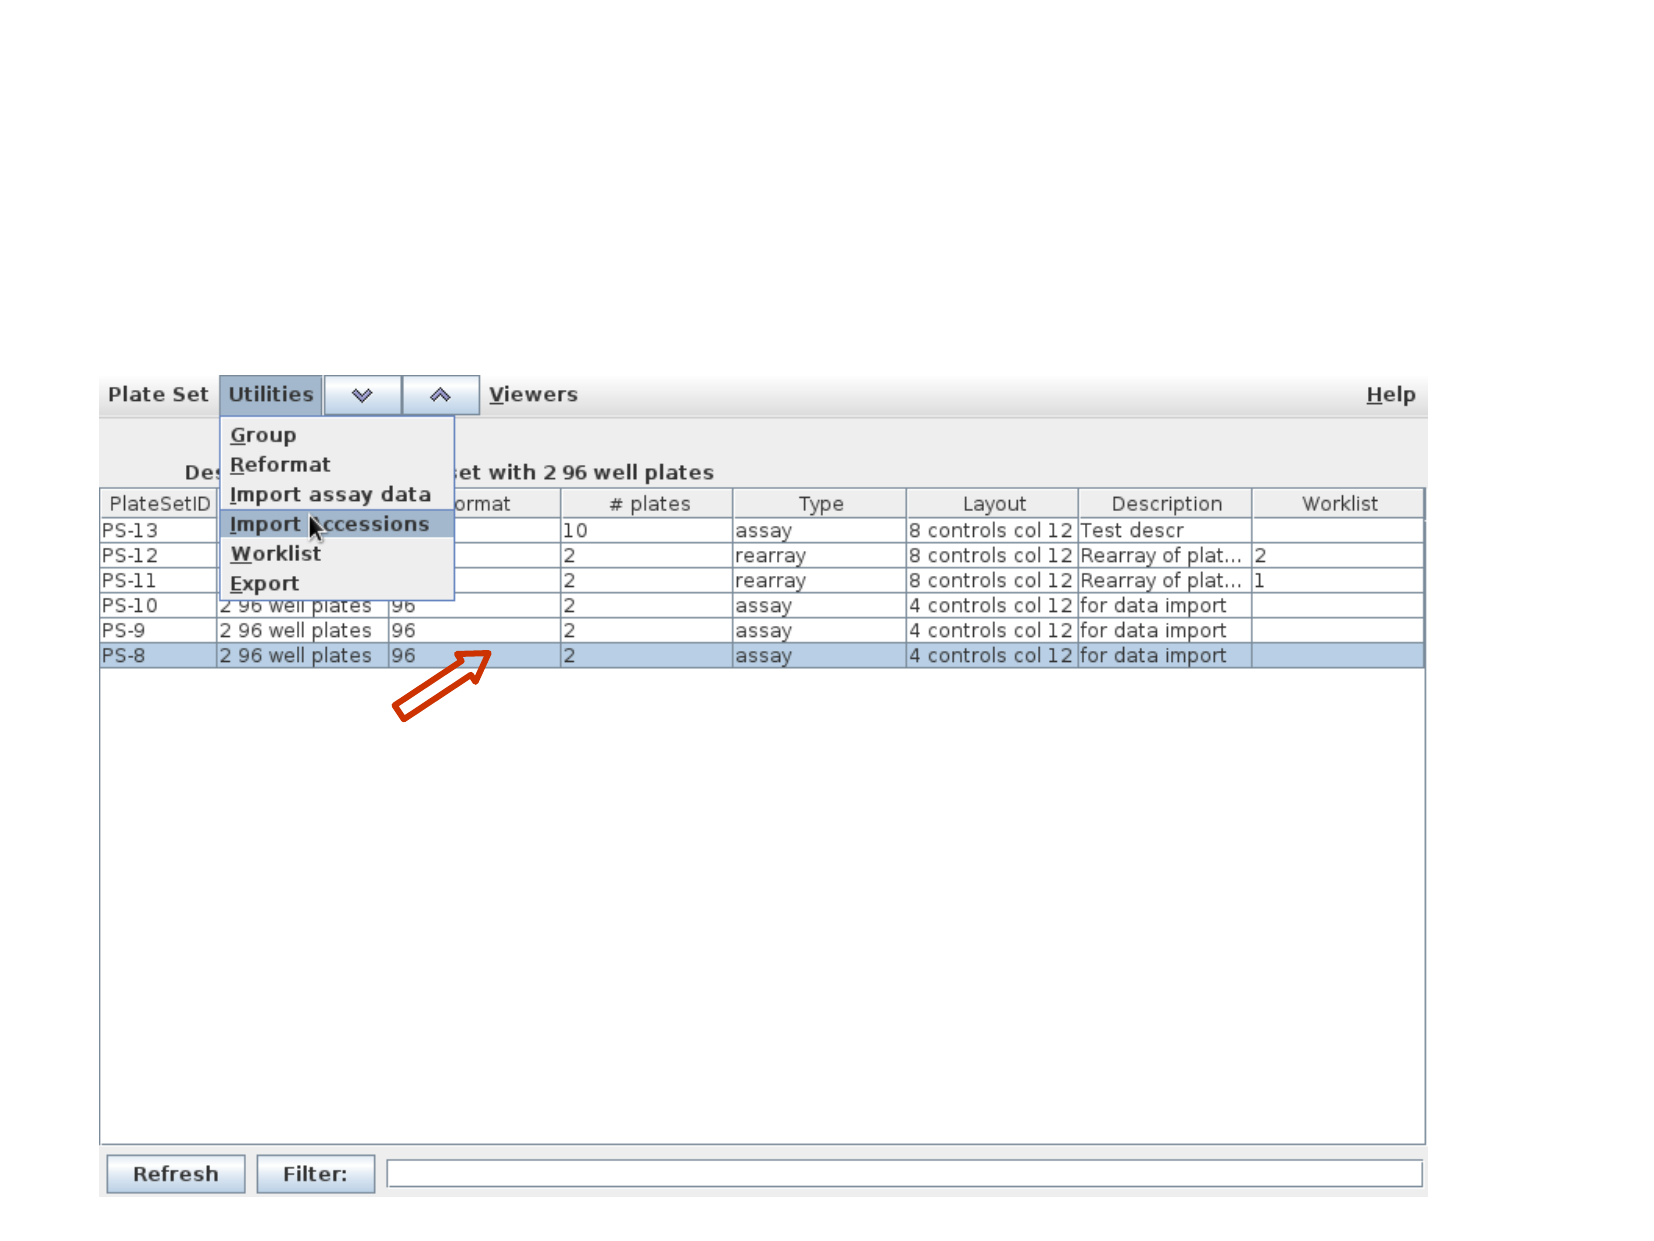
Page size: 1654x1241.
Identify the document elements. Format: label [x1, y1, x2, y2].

picture [99, 375, 1428, 1198]
